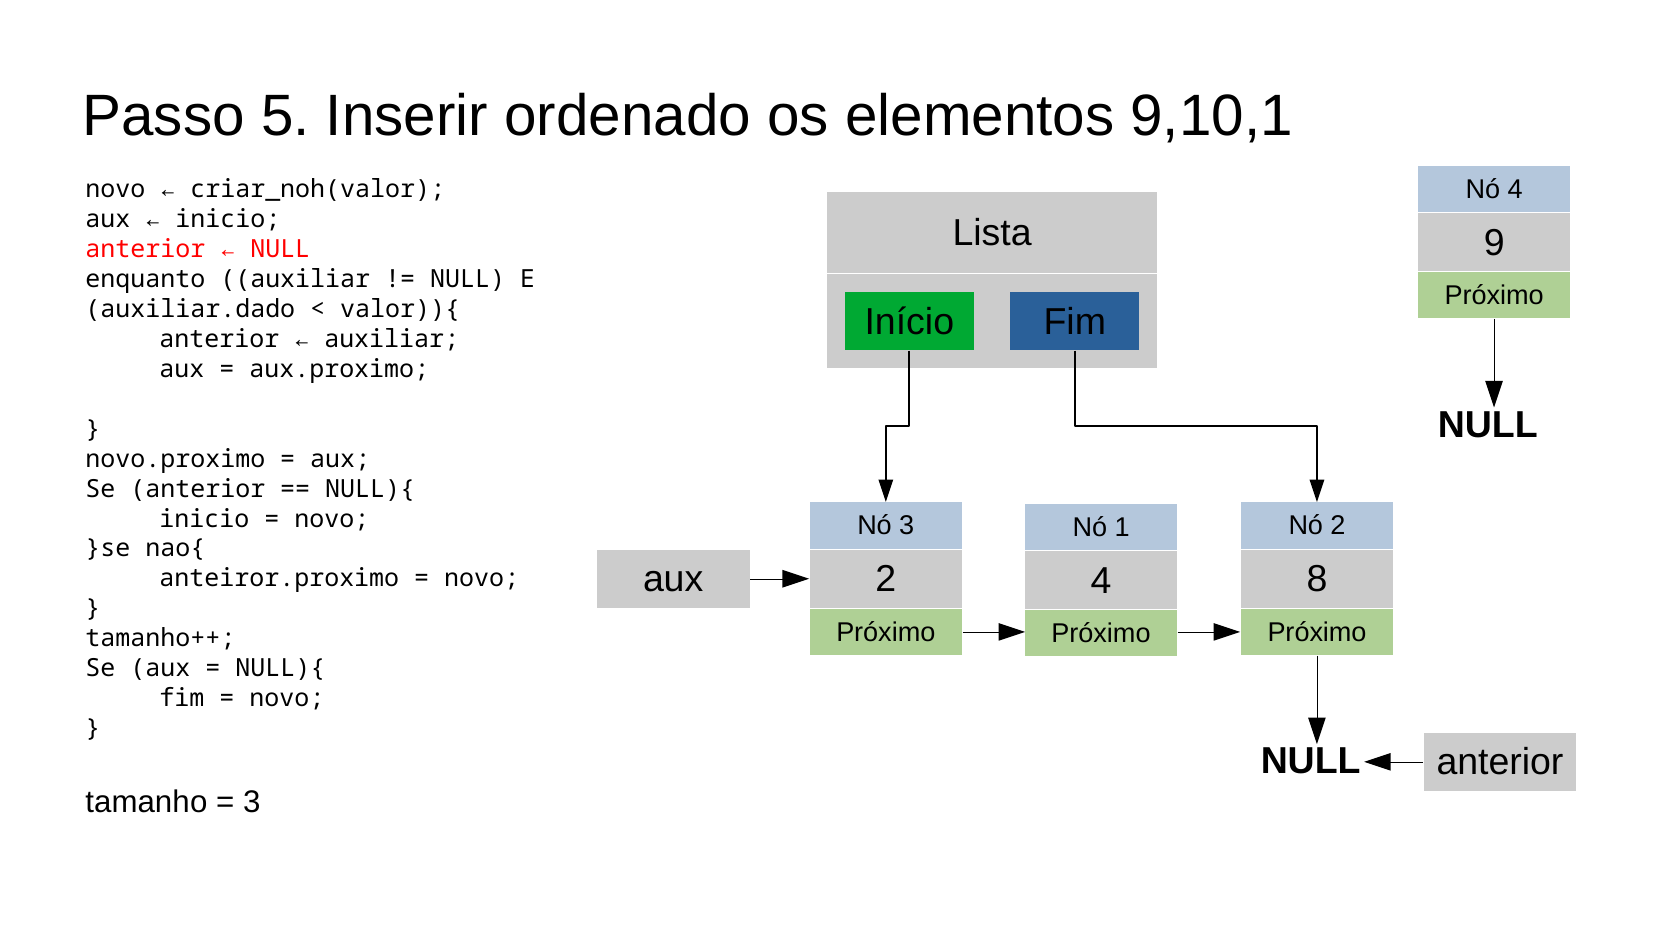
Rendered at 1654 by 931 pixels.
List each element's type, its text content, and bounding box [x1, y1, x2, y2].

text_box tamanho = 3 [70, 779, 276, 827]
text_box Próximo [1024, 609, 1178, 657]
text_box 2 [809, 550, 963, 608]
text_box [826, 273, 1158, 369]
text_box NULL [1423, 395, 1553, 453]
title Passo 5. Inserir ordenado os elementos 9,10,1 [82, 37, 1571, 193]
text_box Nó 2 [1240, 501, 1394, 550]
text_box 9 [1417, 213, 1571, 271]
text_box Início [844, 291, 975, 351]
text_box 4 [1024, 551, 1178, 609]
text_box Nó 1 [1024, 503, 1178, 551]
text_box Nó 4 [1417, 165, 1571, 213]
text_box NULL [1246, 732, 1376, 790]
text_box novo ← criar_noh(valor); aux ← inicio; anterior ← NULL enquanto ((auxiliar != NULL) E (auxiliar.dado < valor)){ anterior ← auxiliar; aux = aux.proximo; } novo.proximo = aux; Se (anterior == NULL){ inicio = novo; }se nao{ anteiror.proximo = novo; } tamanho++; Se (aux = NULL){ fim = novo; } [70, 165, 615, 779]
text_box anterior [1423, 732, 1577, 792]
text_box Próximo [809, 608, 963, 656]
text_box aux [596, 549, 751, 609]
text_box Lista [826, 191, 1158, 273]
text_box Fim [1009, 291, 1140, 351]
text_box Próximo [1240, 608, 1394, 656]
text_box Nó 3 [809, 501, 963, 550]
text_box Próximo [1417, 271, 1571, 319]
text_box 8 [1240, 550, 1394, 608]
